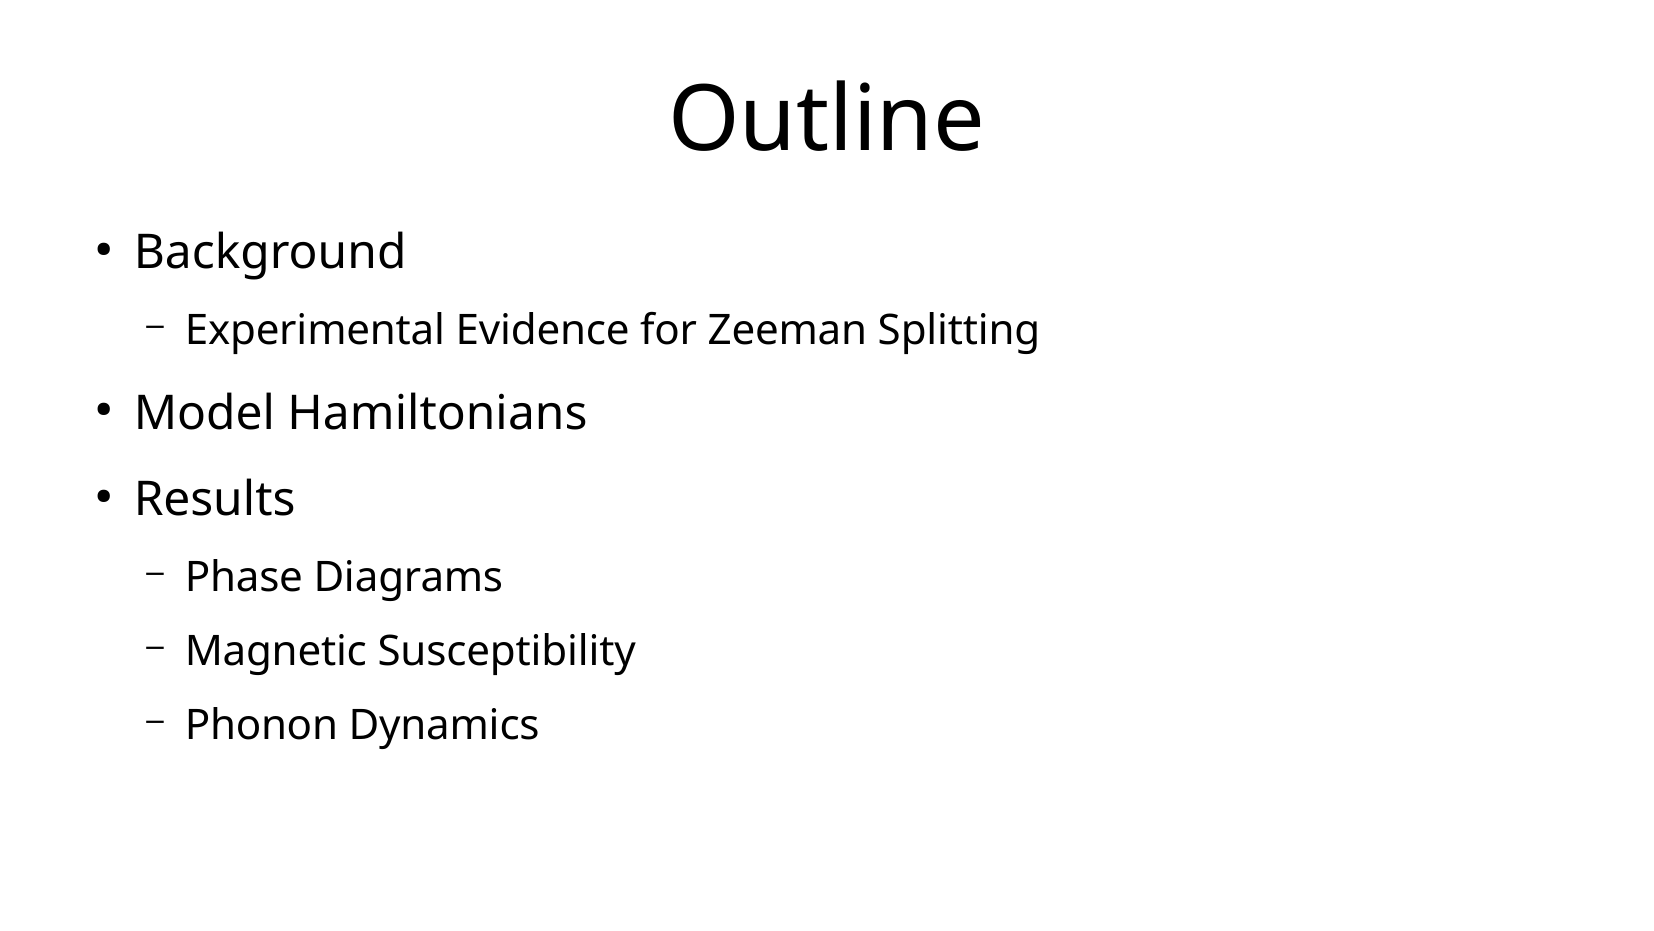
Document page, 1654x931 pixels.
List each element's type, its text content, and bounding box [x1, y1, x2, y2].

title Outline [82, 37, 1571, 193]
list Background Experimental Evidence for Zeeman Splitting Model Hamiltonians Results Phase Diagrams Magnetic Susceptibility Phonon Dynamics [82, 217, 1571, 758]
